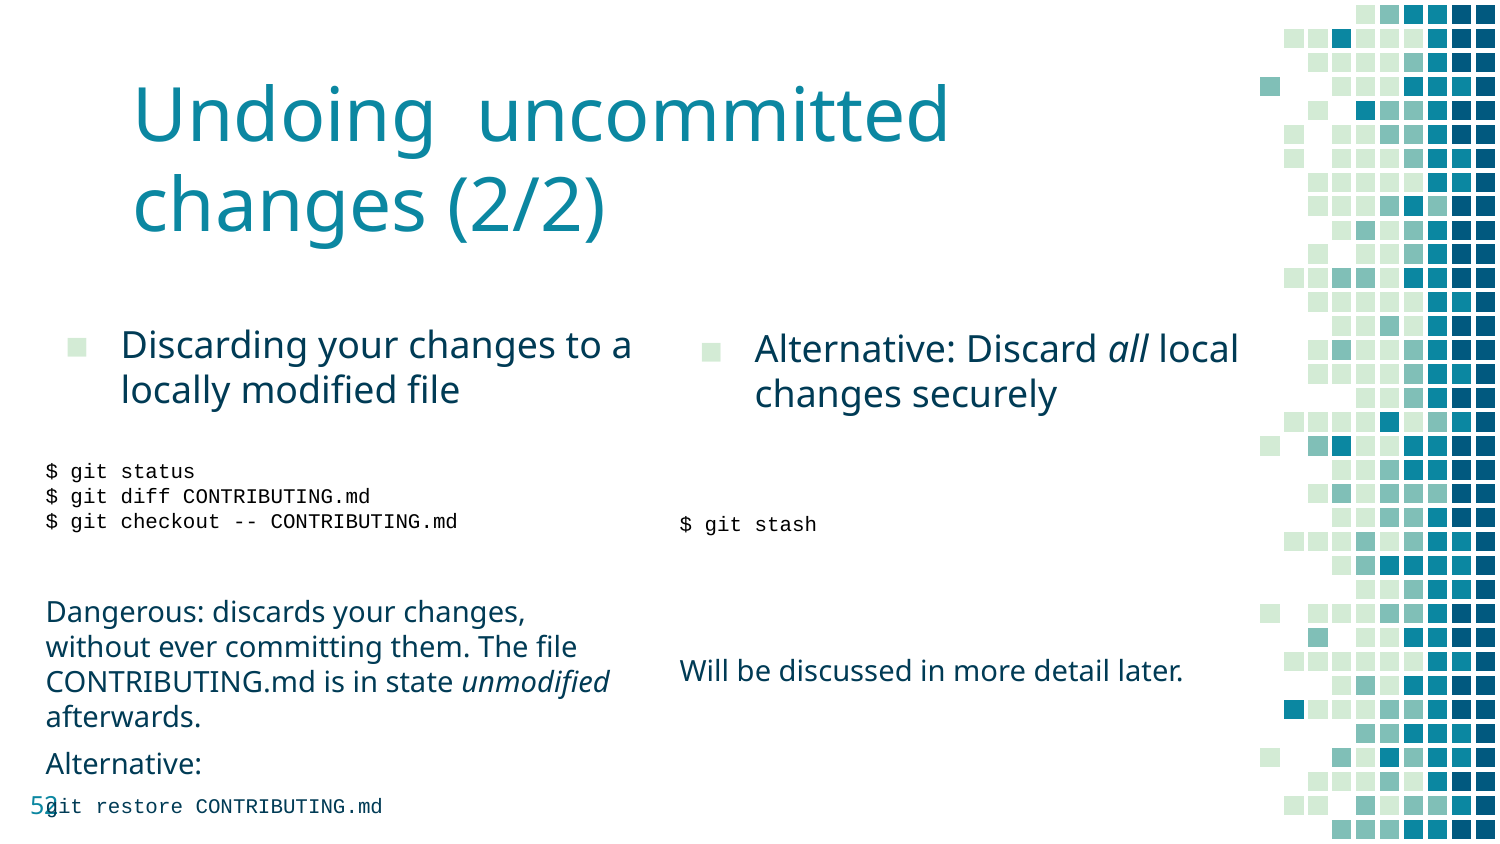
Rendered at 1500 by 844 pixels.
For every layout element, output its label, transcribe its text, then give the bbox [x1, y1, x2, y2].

title Undoing uncommitted changes (2/2) [117, 121, 1227, 262]
list Discarding your changes to a locally modified file $ git status $ git diff CONTRIBUTING.md $ git checkout -- CONTRIBUTING.md Dangerous: discards your changes, without ever committing them. The file CONTRIBUTING.md is in state unmodified afterwards. Alternative: git restore CONTRIBUTING.md [30, 305, 654, 795]
slide_number <number> [15, 774, 105, 839]
list Alternative: Discard all local changes securely $ git stash Will be discussed in more detail later. [664, 310, 1288, 800]
